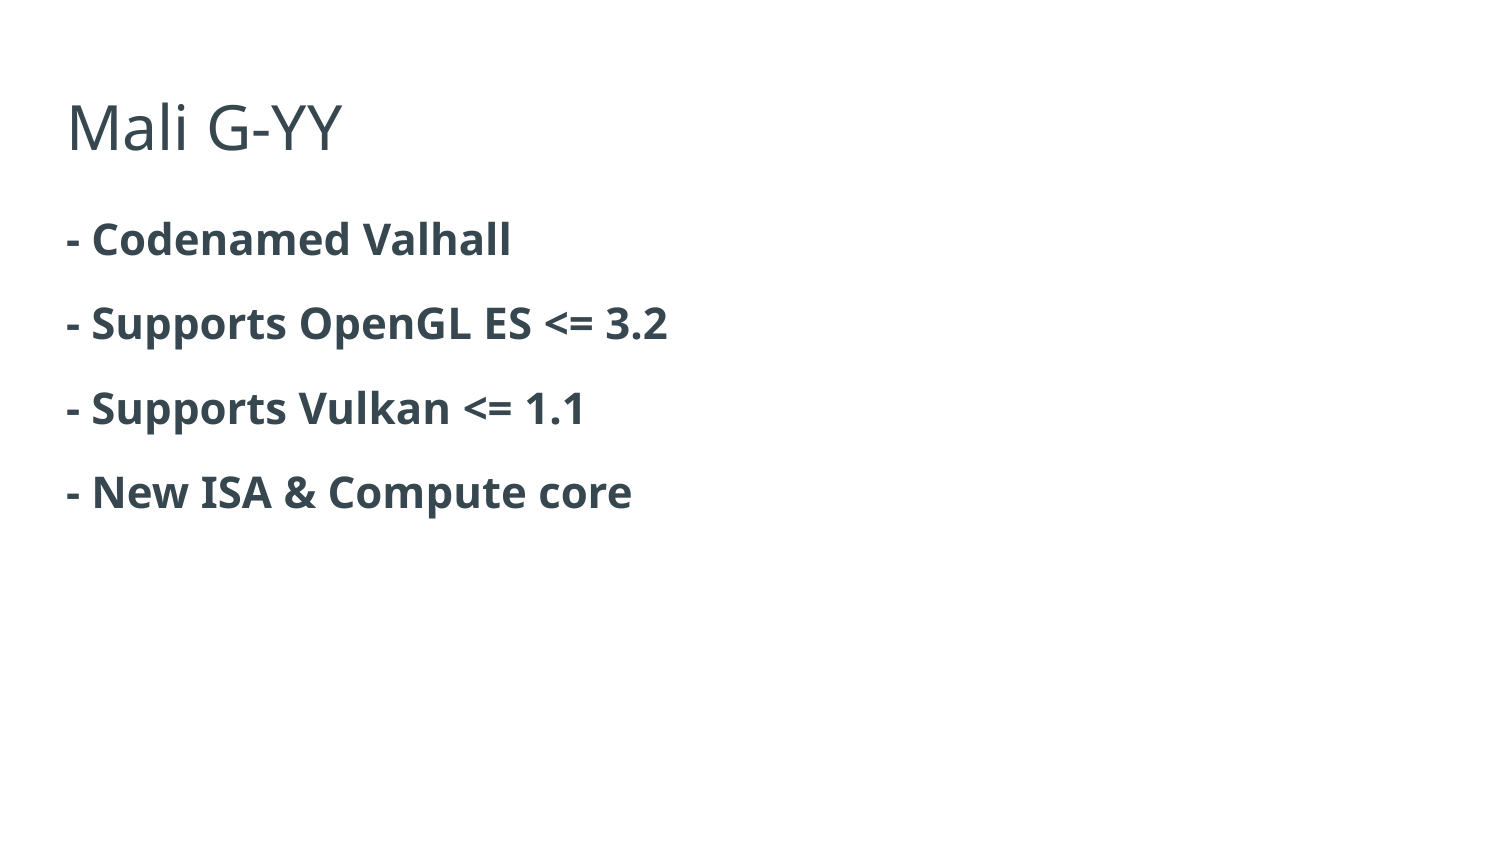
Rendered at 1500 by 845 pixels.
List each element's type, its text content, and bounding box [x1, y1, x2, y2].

title Mali G-YY [51, 72, 1449, 167]
list - Codenamed Valhall - Supports OpenGL ES <= 3.2 - Supports Vulkan <= 1.1 - New ISA & Compute core [51, 189, 916, 750]
